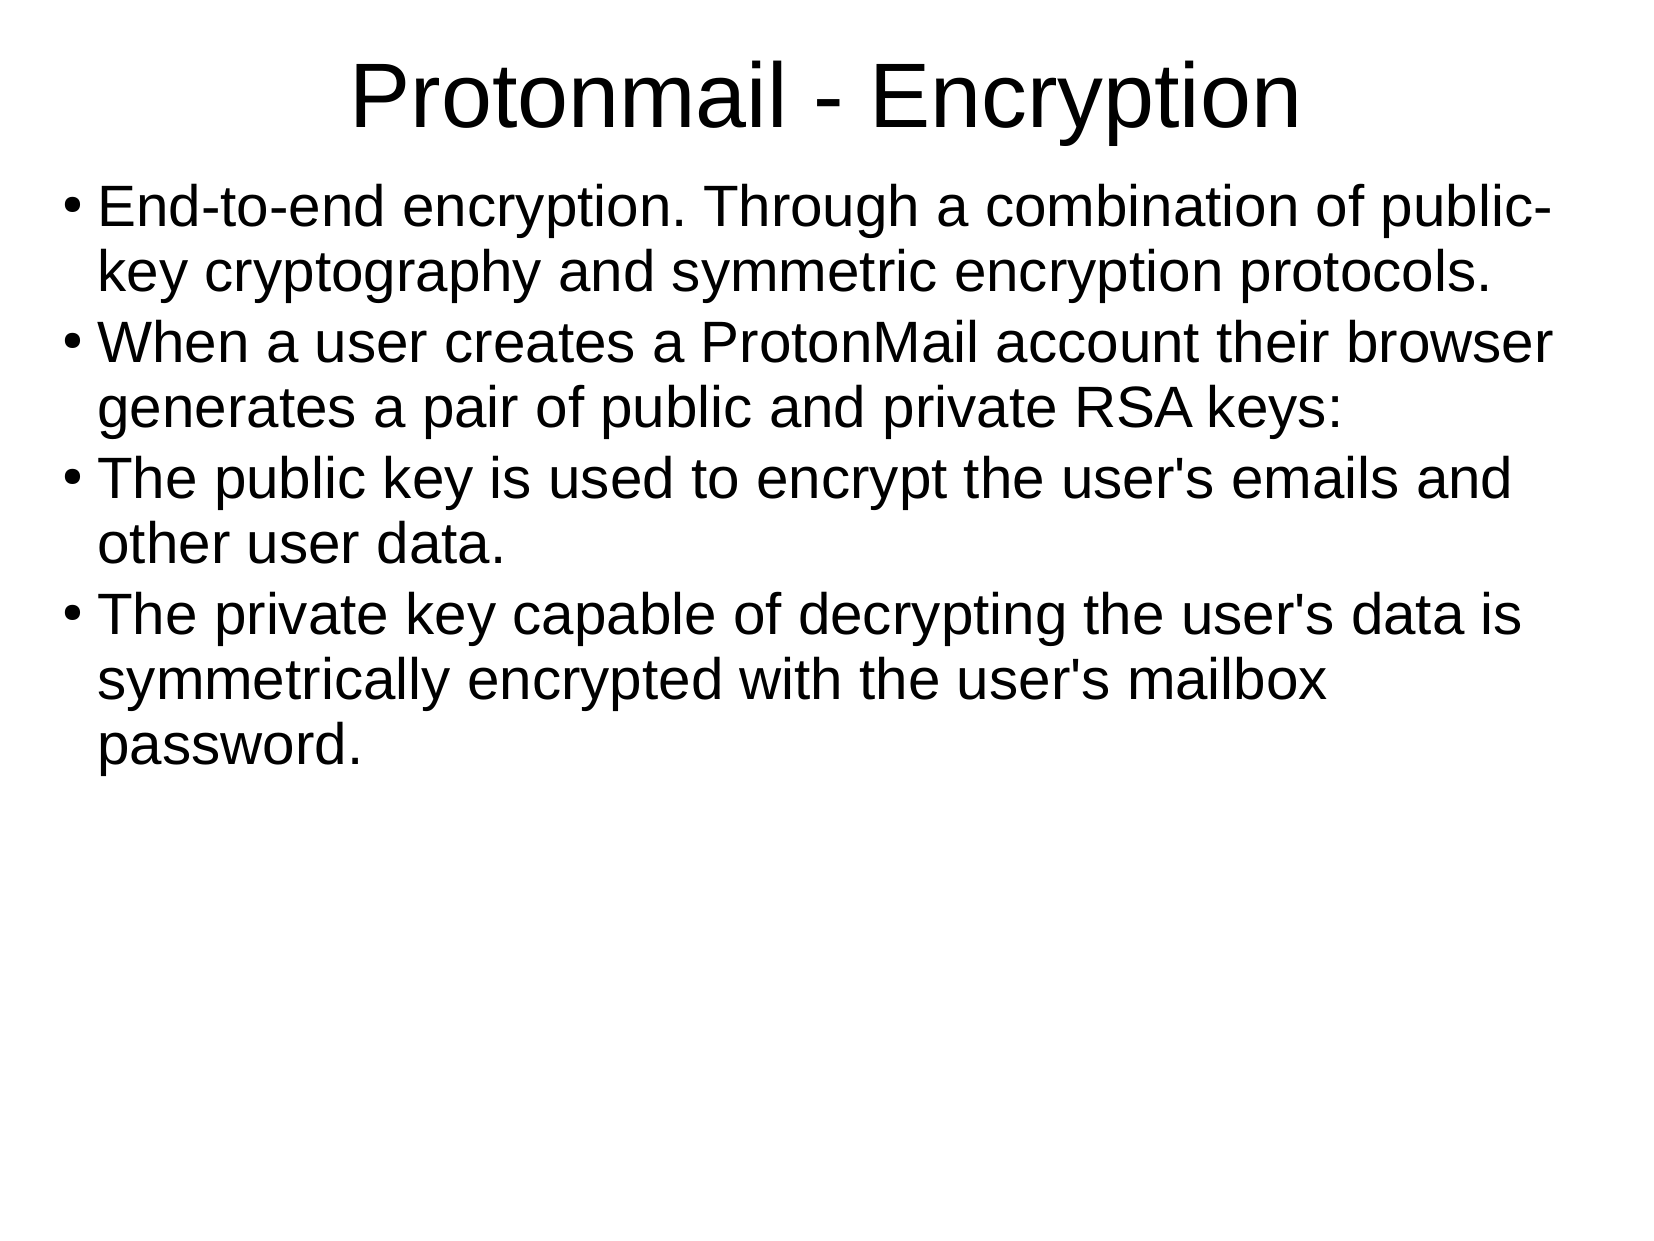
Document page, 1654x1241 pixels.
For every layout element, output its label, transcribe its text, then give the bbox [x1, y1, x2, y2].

text_box End-to-end encryption. Through a combination of public-key cryptography and symmetric encryption protocols. When a user creates a ProtonMail account their browser generates a pair of public and private RSA keys: The public key is used to encrypt the user's emails and other user data. The private key capable of decrypting the user's data is symmetrically encrypted with the user's mailbox password. [47, 146, 1595, 874]
title Protonmail - Encryption [82, 44, 1571, 146]
